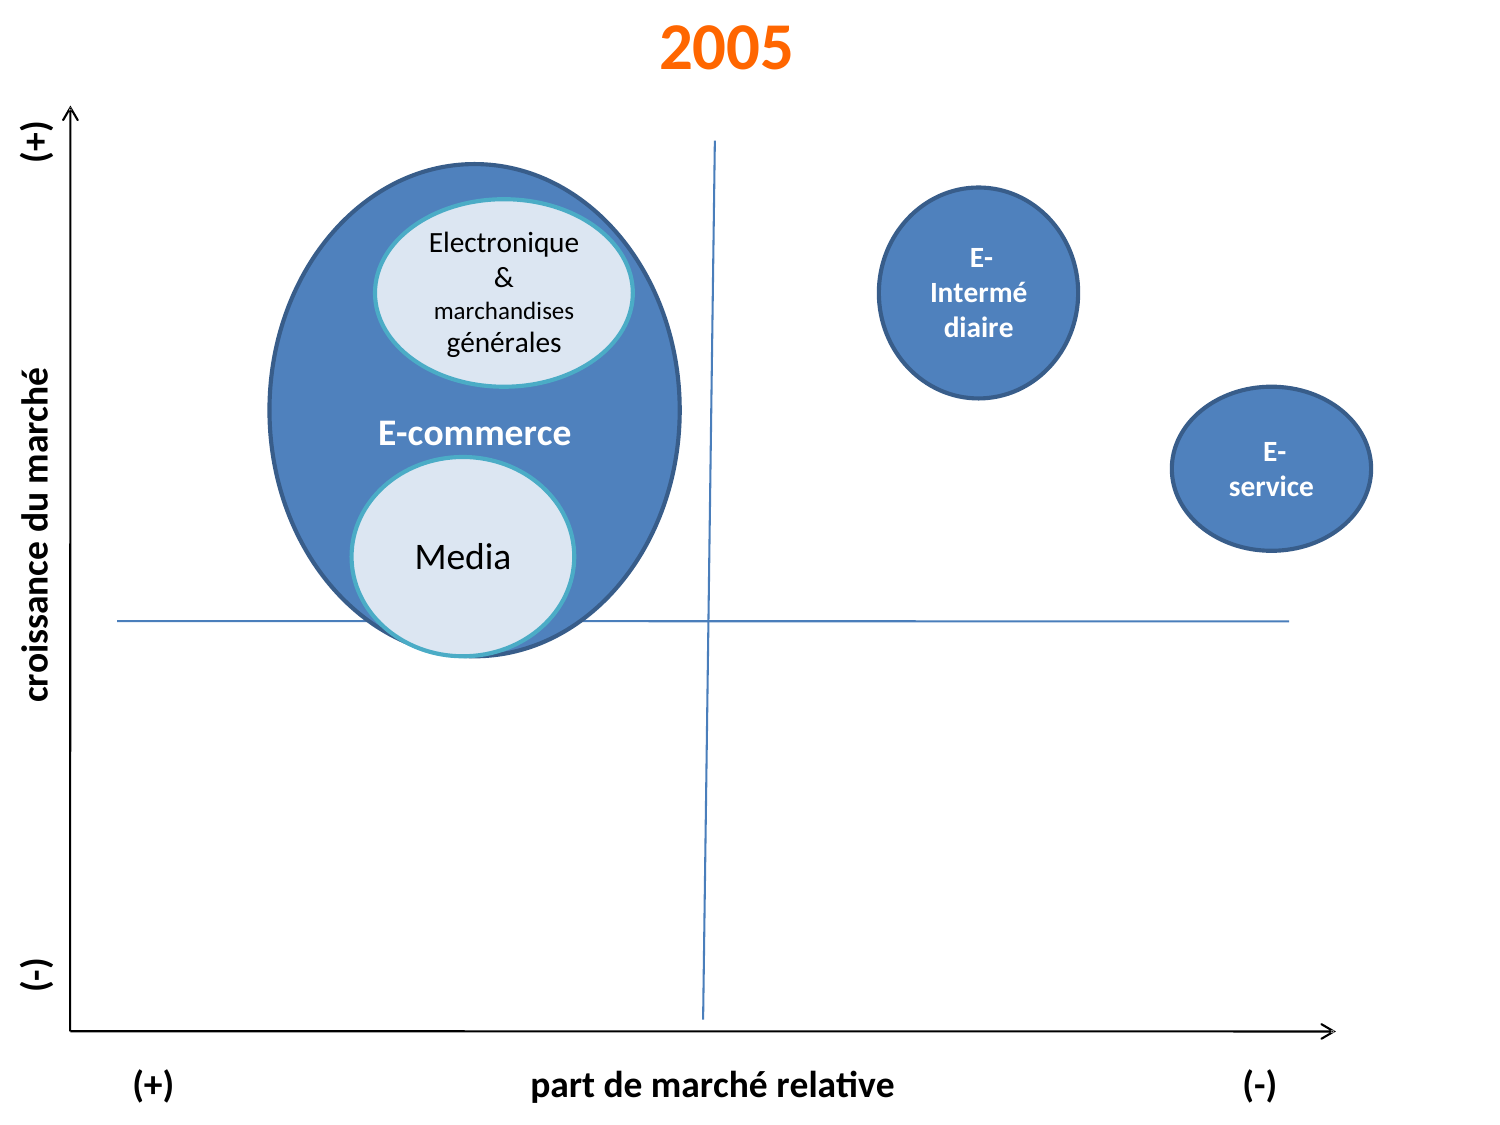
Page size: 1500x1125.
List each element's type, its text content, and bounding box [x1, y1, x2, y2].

text_box & [493, 265, 524, 296]
text_box 2005 [659, 19, 795, 87]
text_box Electronique [428, 230, 586, 261]
text_box Media [414, 541, 512, 579]
text_box E-commerce [378, 417, 573, 455]
text_box (+) part de marché relative (-) [132, 1069, 1281, 1108]
text_box diaire [943, 315, 1014, 346]
text_box [0, 0, 1500, 1125]
text_box E- [1263, 439, 1293, 469]
text_box marchandises [433, 300, 581, 326]
text_box générales [446, 330, 562, 361]
text_box service [1229, 474, 1315, 504]
text_box (-) croissance du marché (+) [19, 120, 58, 994]
text_box E- [970, 245, 1000, 276]
text_box Intermé [930, 280, 1028, 311]
